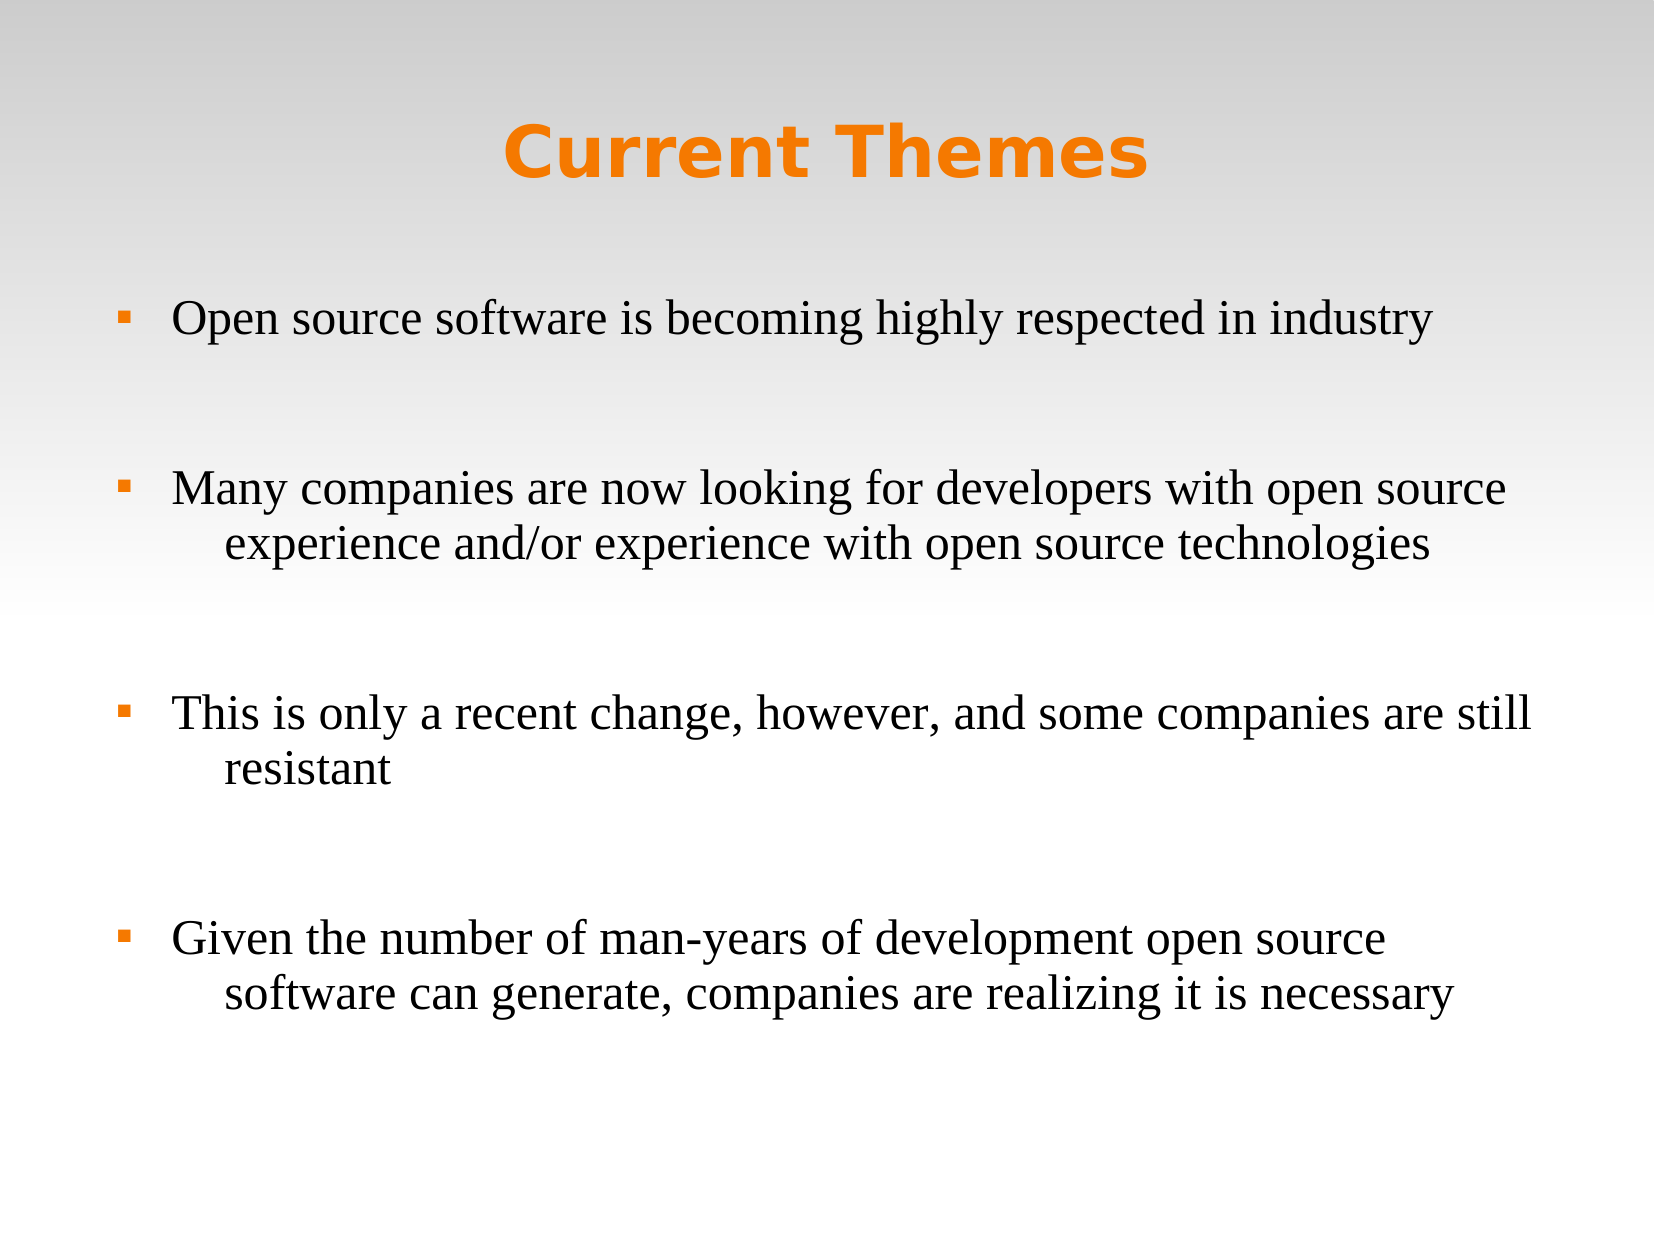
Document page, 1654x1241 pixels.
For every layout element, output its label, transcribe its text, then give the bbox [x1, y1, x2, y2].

title Current Themes [82, 49, 1571, 257]
list Open source software is becoming highly respected in industry Many companies are now looking for developers with open source experience and/or experience with open source technologies This is only a recent change, however, and some companies are still resistant Given the number of man-years of development open source software can generate, companies are realizing it is necessary [82, 290, 1571, 1109]
